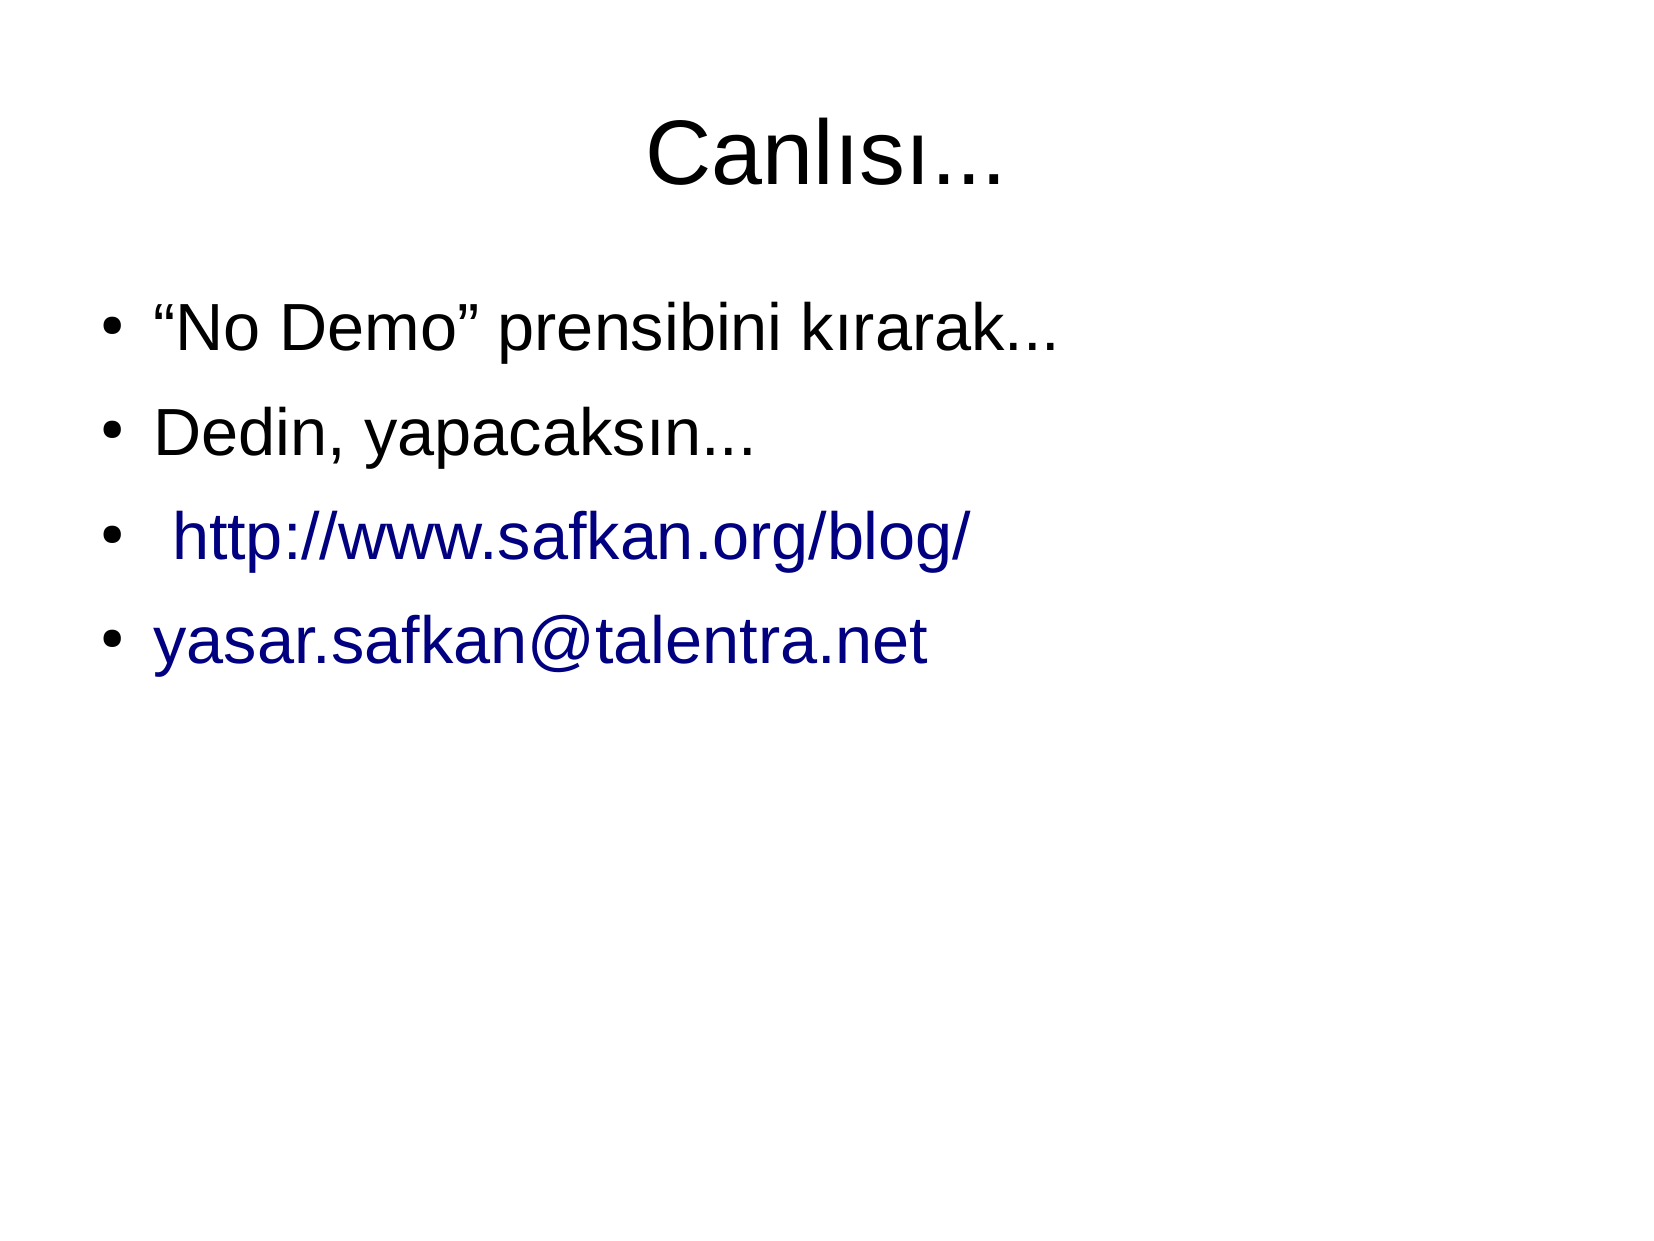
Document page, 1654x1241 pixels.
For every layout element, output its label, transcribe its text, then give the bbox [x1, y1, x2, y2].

title Canlısı... [82, 49, 1571, 257]
list “No Demo” prensibini kırarak... Dedin, yapacaksın... http://www.safkan.org/blog/ yasar.safkan@talentra.net [82, 290, 1571, 1109]
